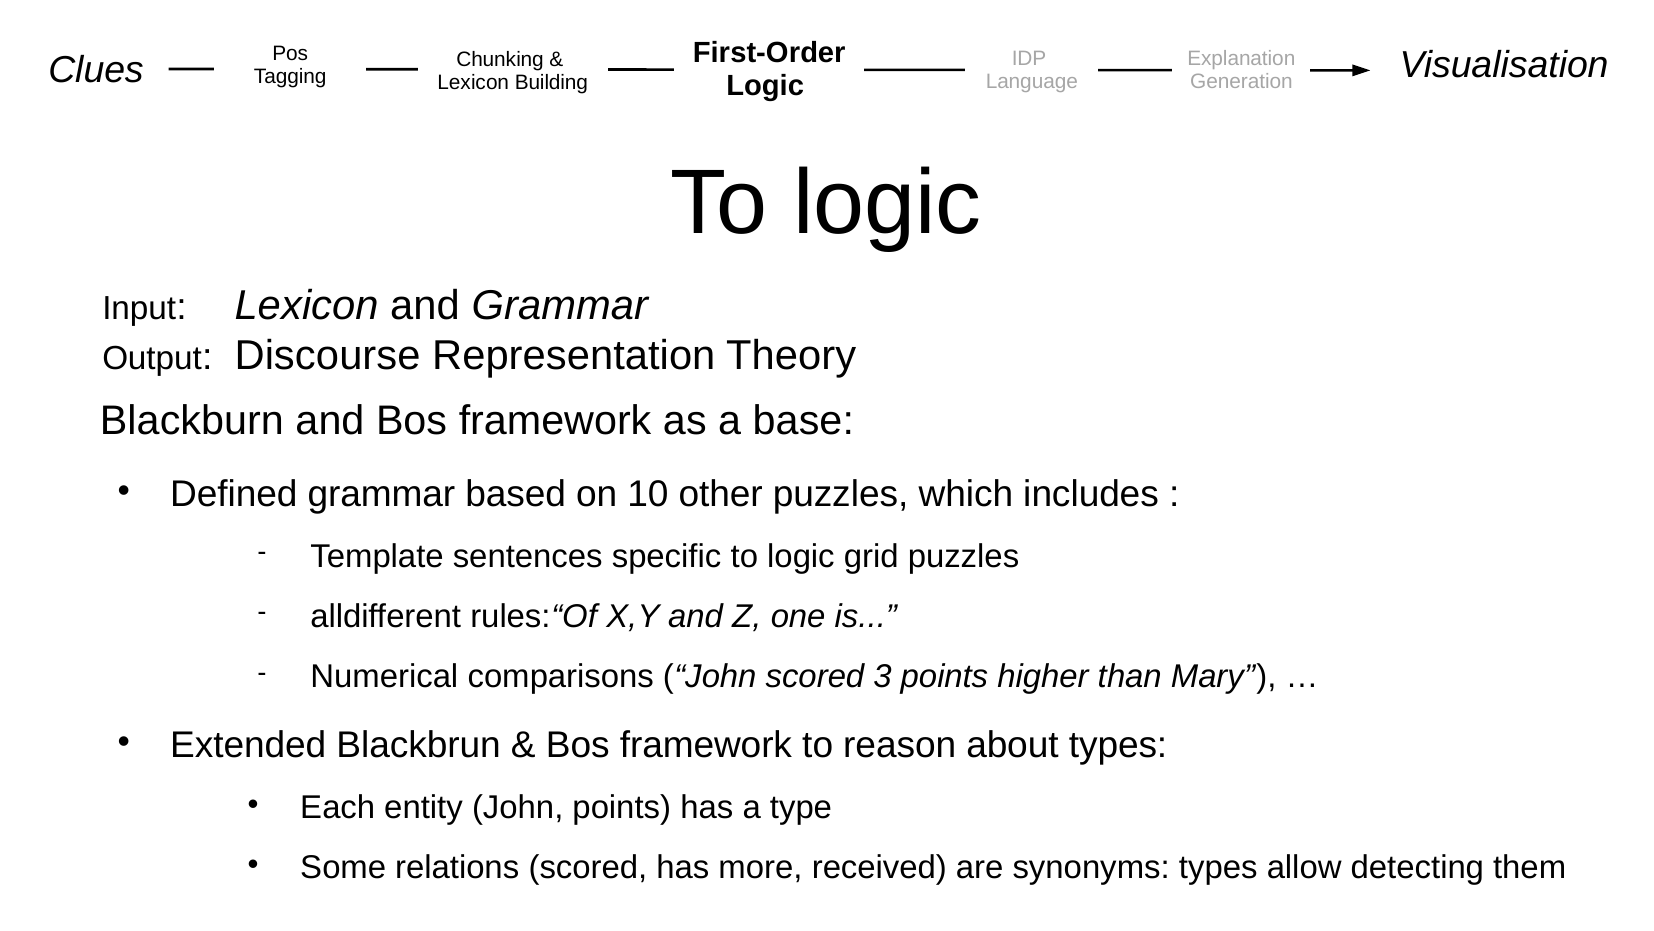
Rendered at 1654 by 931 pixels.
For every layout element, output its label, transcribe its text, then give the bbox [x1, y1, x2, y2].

text_box Input: Lexicon and Grammar Output: Discourse Representation Theory [85, 270, 1573, 385]
text_box IDP Language [965, 39, 1098, 101]
title To logic [82, 121, 1571, 277]
text_box Chunking & Lexicon Building [418, 40, 608, 102]
text_box Pos Tagging [214, 34, 366, 96]
text_box Visualisation [1384, 37, 1624, 94]
text_box Clues [31, 42, 161, 99]
text_box First-Order Logic [674, 30, 864, 110]
list Blackburn and Bos framework as a base: Defined grammar based on 10 other puzzles, which includes : Template sentences specific to logic grid puzzles alldifferent rules:“Of X,Y and Z, one is...” Numerical comparisons (“John scored 3 points higher than Mary”), … Extended Blackbrun & Bos framework to reason about types: Each entity (John, points) has a type Some relations (scored, has more, received) are synonyms: types allow detecting them [82, 393, 1571, 919]
text_box Explanation Generation [1172, 39, 1310, 101]
